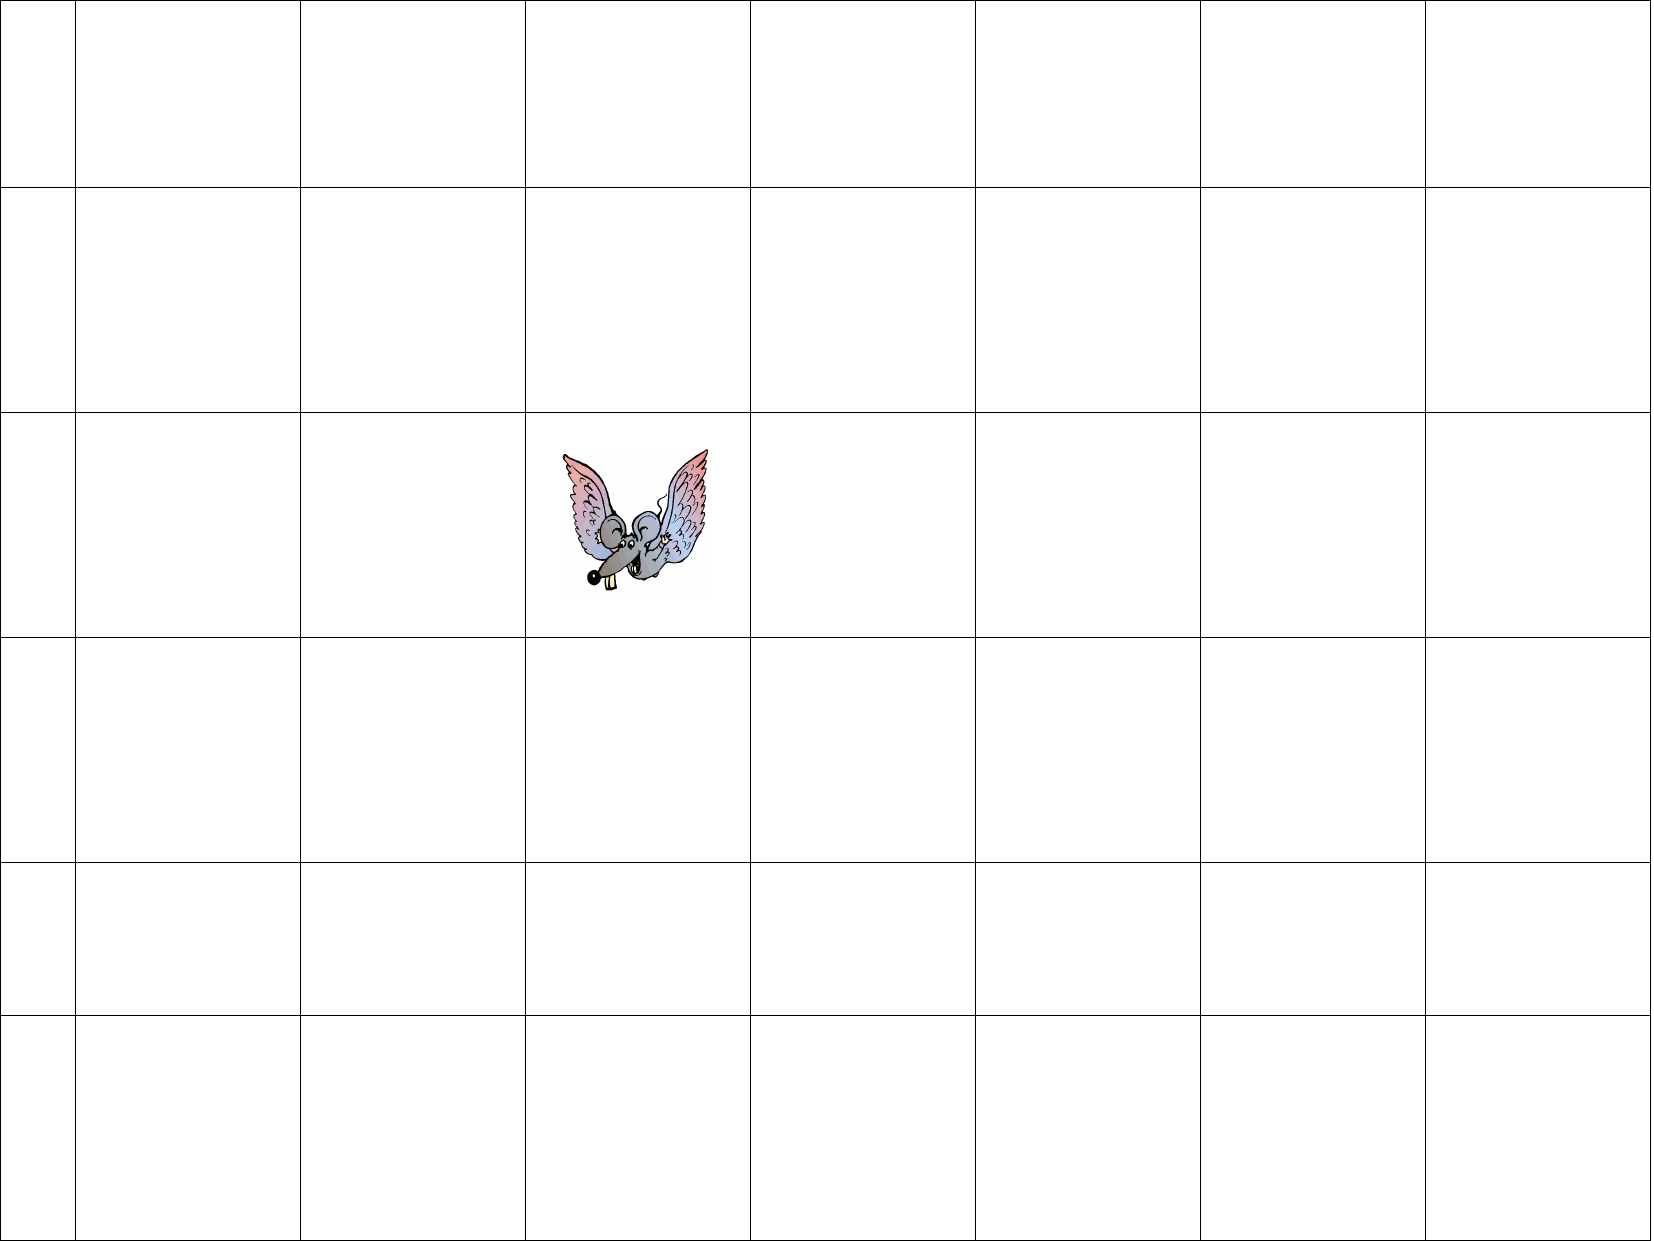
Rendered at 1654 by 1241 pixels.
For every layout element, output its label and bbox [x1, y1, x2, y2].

text_box [0, 0, 1651, 1241]
picture [562, 449, 708, 601]
